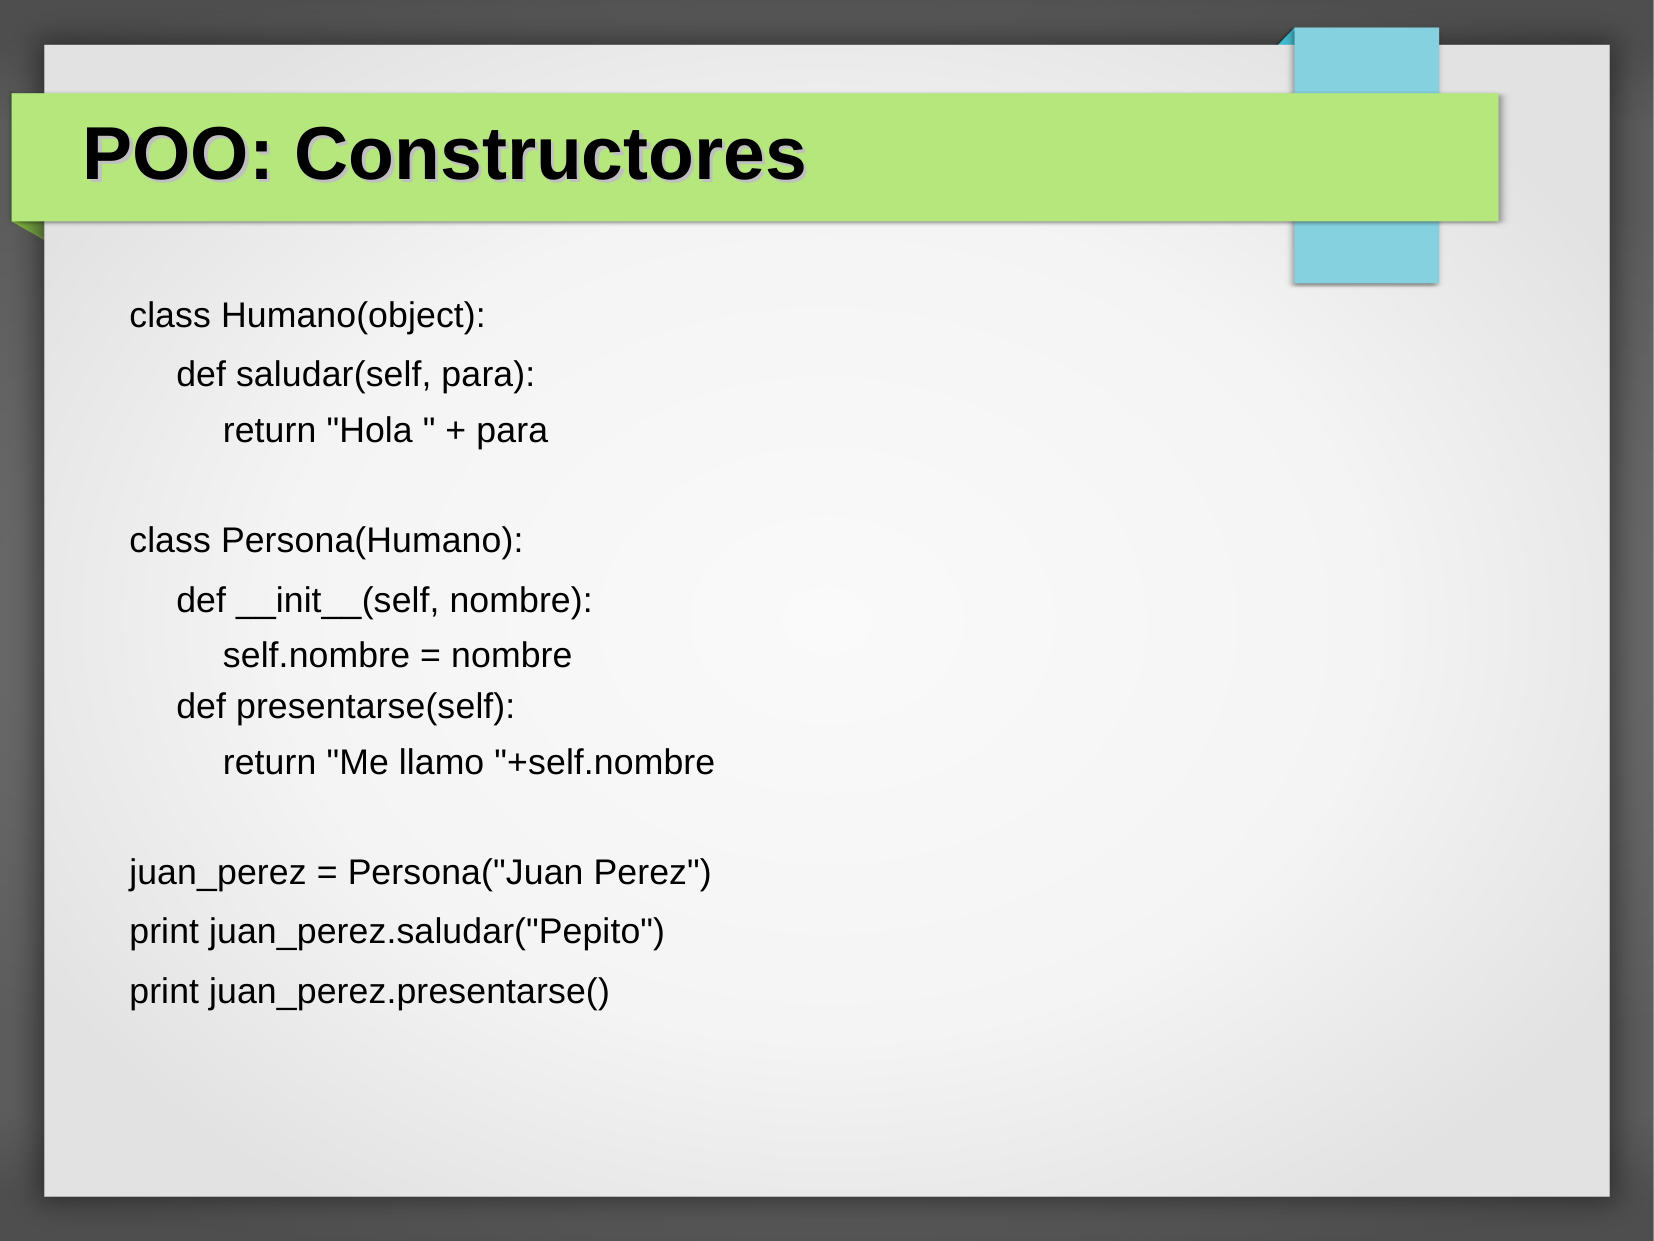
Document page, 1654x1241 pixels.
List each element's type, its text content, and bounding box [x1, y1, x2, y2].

picture [0, 0, 1654, 1241]
title POO: Constructores [82, 94, 1264, 213]
list class Humano(object): def saludar(self, para): return "Hola " + para class Persona(Humano): def __init__(self, nombre): self.nombre = nombre def presentarse(self): return "Me llamo "+self.nombre juan_perez = Persona("Juan Perez") print juan_perez.saludar("Pepito") print juan_perez.presentarse() [82, 295, 1571, 1015]
